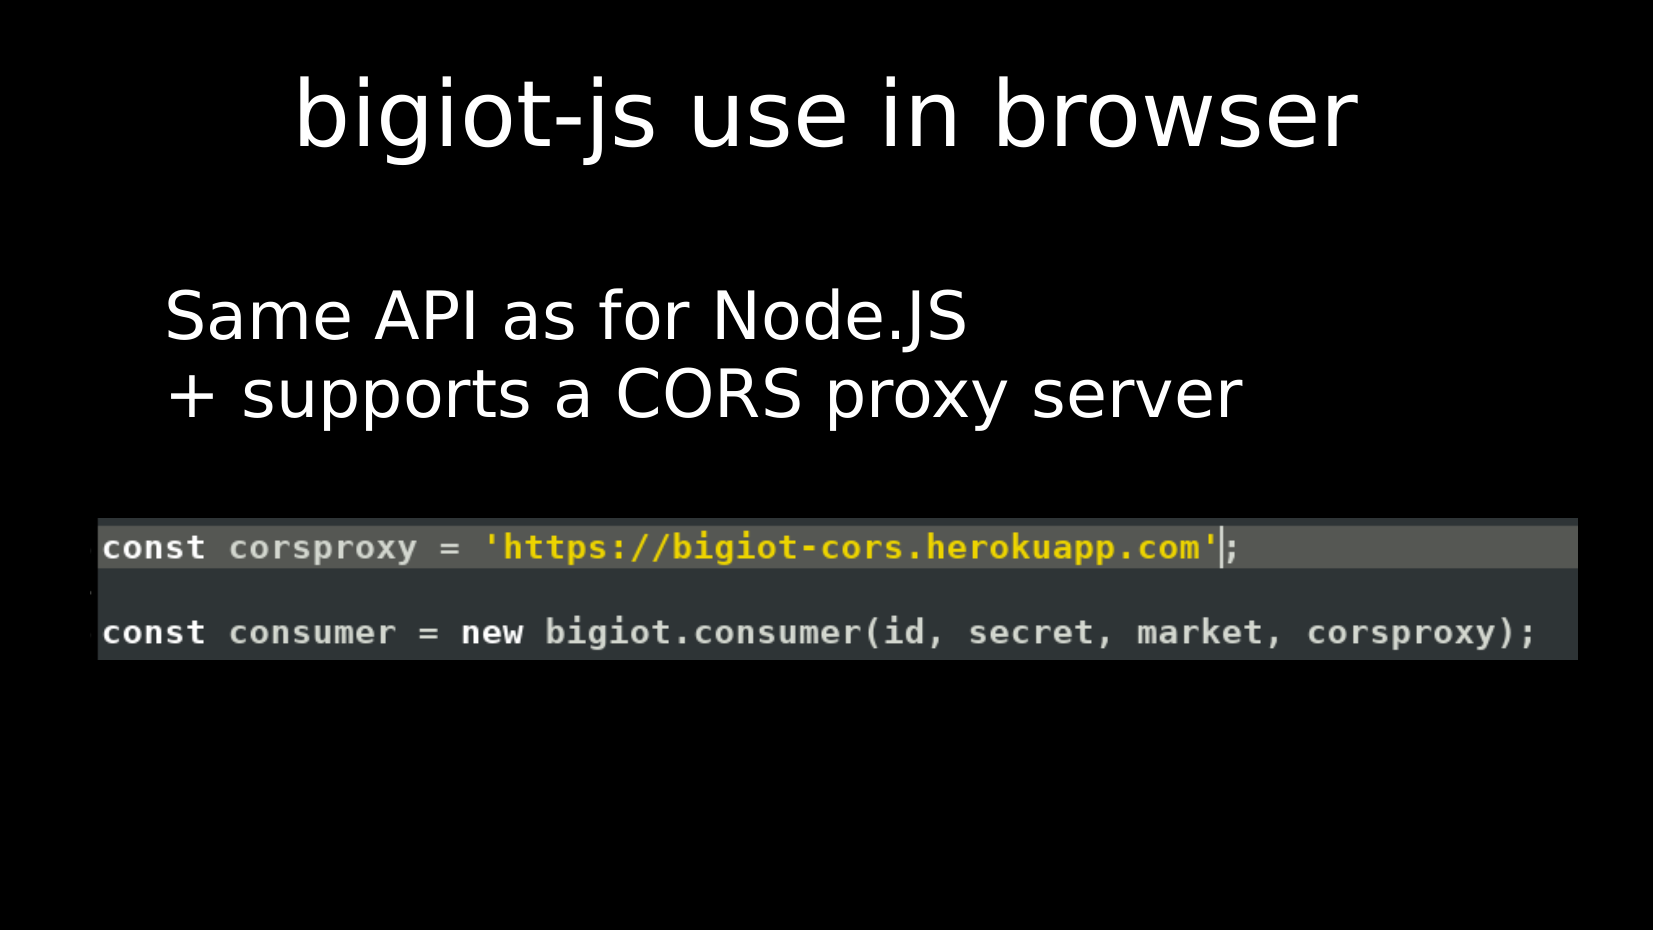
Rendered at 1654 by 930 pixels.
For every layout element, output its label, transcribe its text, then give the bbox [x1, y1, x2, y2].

text_box Same API as for Node.JS + supports a CORS proxy server [150, 269, 1531, 441]
picture [90, 518, 1578, 661]
title bigiot-js use in browser [82, 37, 1571, 193]
